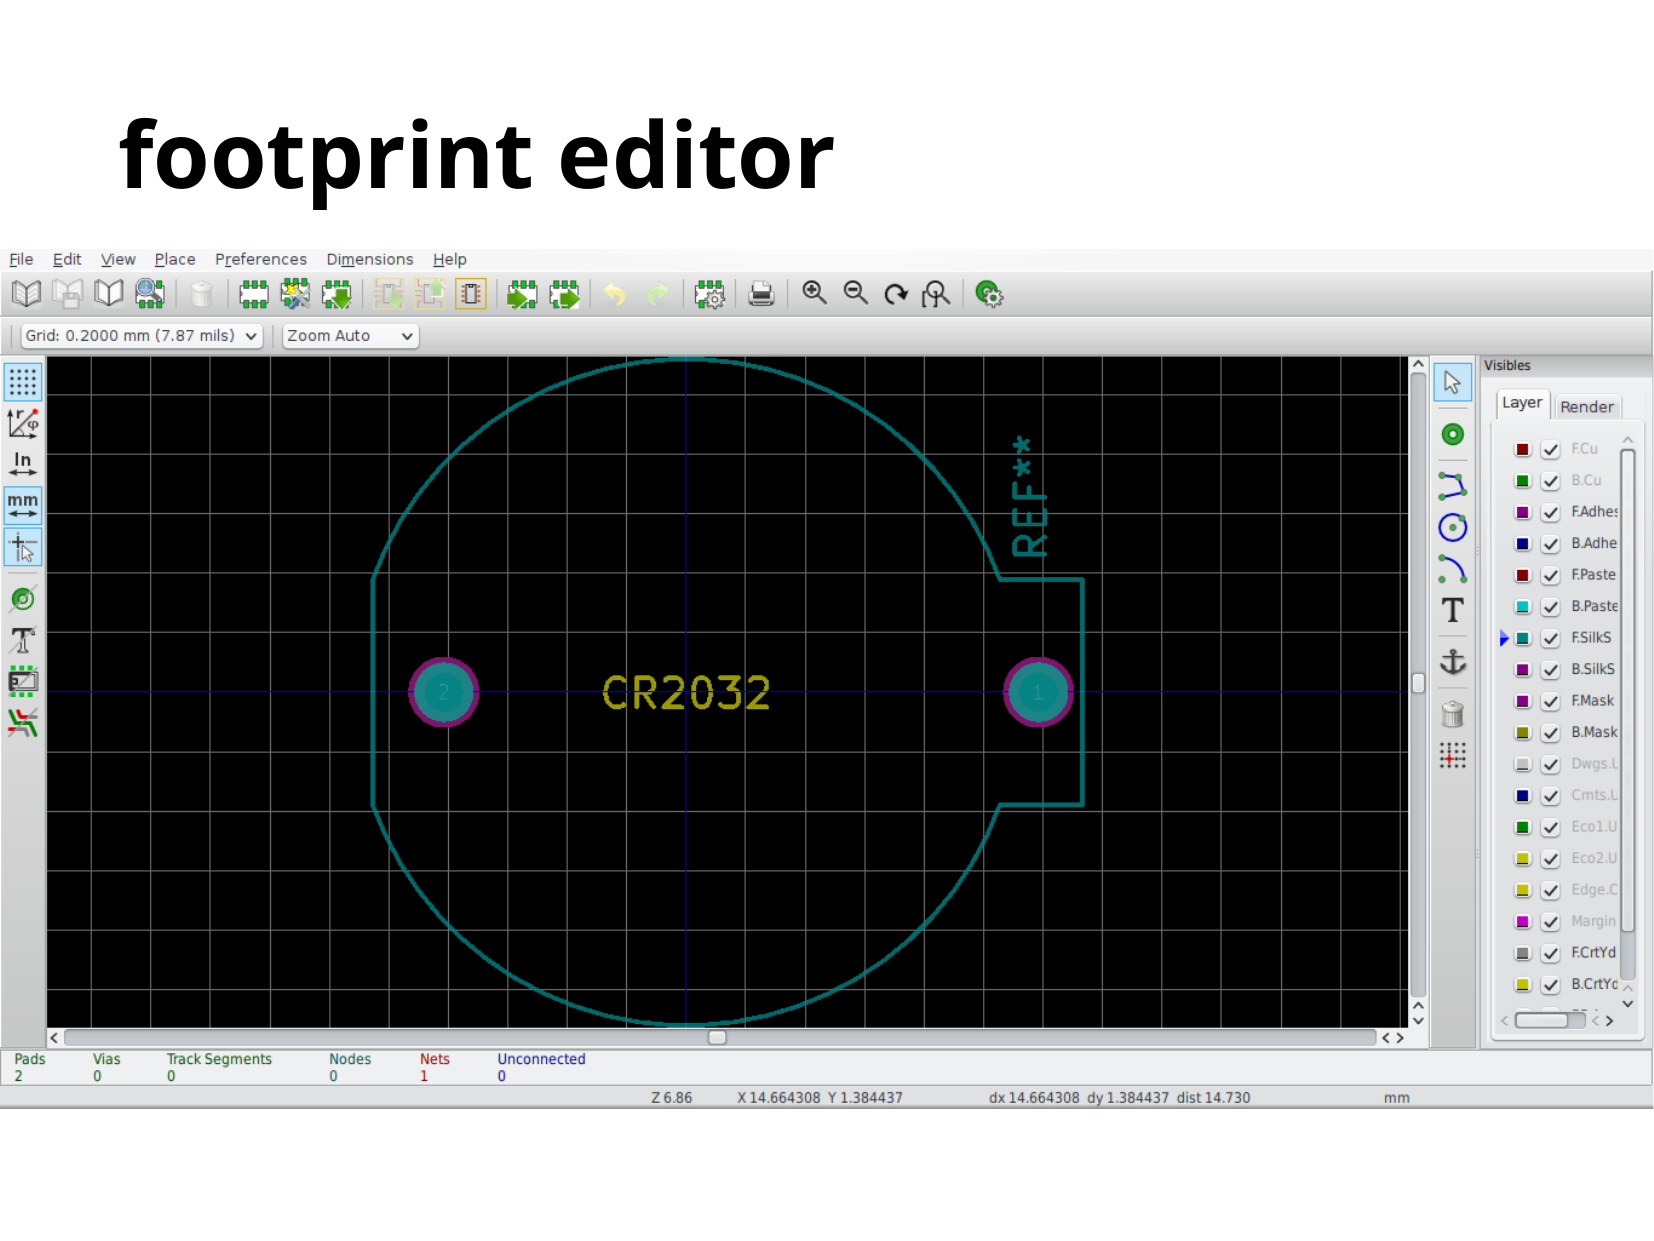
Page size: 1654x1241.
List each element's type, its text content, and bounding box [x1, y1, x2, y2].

picture [0, 249, 1654, 1109]
title footprint editor [118, 49, 1536, 249]
